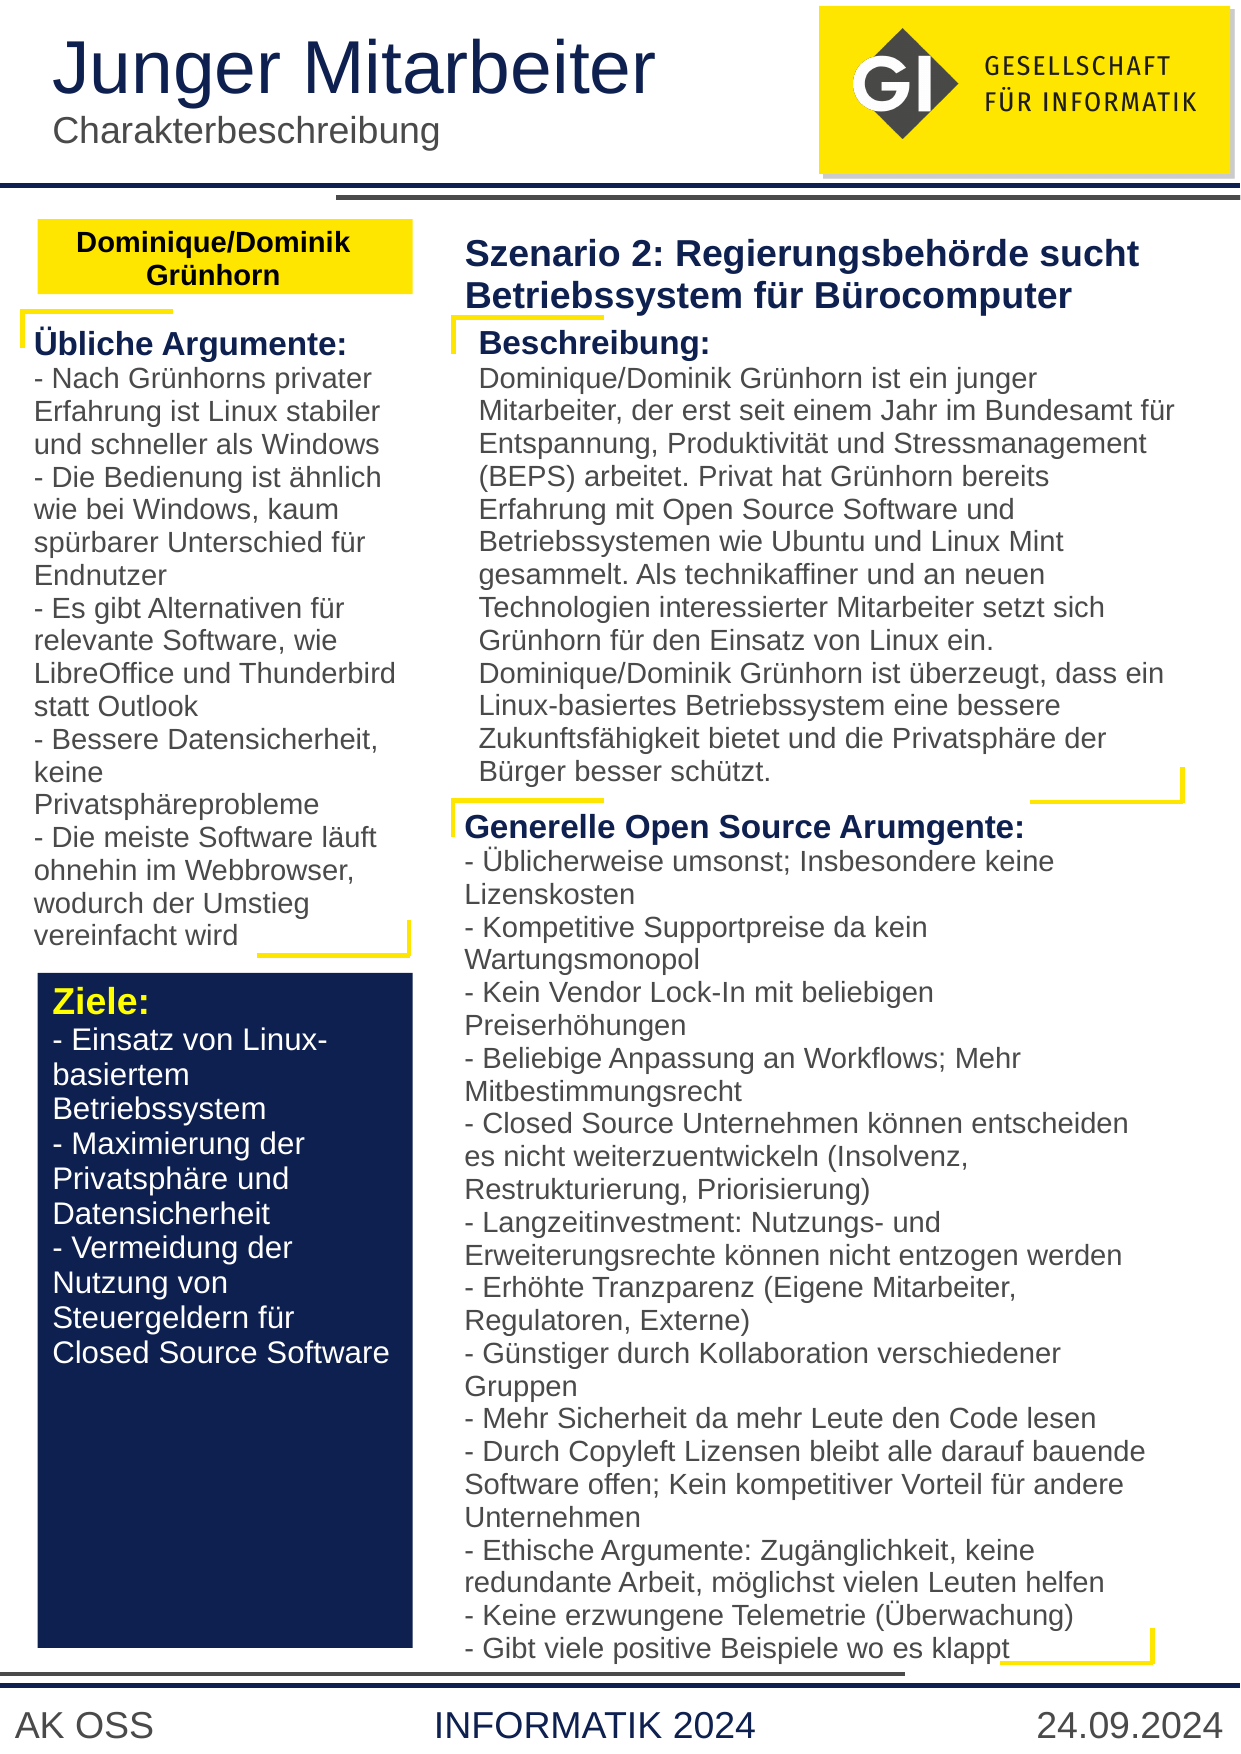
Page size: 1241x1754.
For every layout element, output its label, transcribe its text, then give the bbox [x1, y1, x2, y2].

text_box Übliche Argumente: - Nach Grünhorns privater Erfahrung ist Linux stabiler und schneller als Windows - Die Bedienung ist ähnlich wie bei Windows, kaum spürbarer Unterschied für Endnutzer - Es gibt Alternativen für relevante Software, wie LibreOffice und Thunderbird statt Outlook - Bessere Datensicherheit, keine Privatsphäreprobleme - Die meiste Software läuft ohnehin im Webbrowser, wodurch der Umstieg vereinfacht wird [18, 317, 413, 960]
text_box Beschreibung: Dominique/Dominik Grünhorn ist ein junger Mitarbeiter, der erst seit einem Jahr im Bundesamt für Entspannung, Produktivität und Stressmanagement (BEPS) arbeitet. Privat hat Grünhorn bereits Erfahrung mit Open Source Software und Betriebssystemen wie Ubuntu und Linux Mint gesammelt. Als technikaffiner und an neuen Technologien interessierter Mitarbeiter setzt sich Grünhorn für den Einsatz von Linux ein. Dominique/Dominik Grünhorn ist überzeugt, dass ein Linux-basiertes Betriebssystem eine bessere Zukunftsfähigkeit bietet und die Privatsphäre der Bürger besser schützt. [463, 317, 1195, 861]
text_box Dominique/Dominik Grünhorn [37, 218, 488, 318]
text_box Generelle Open Source Arumgente: - Üblicherweise umsonst; Insbesondere keine Lizenskosten - Kompetitive Supportpreise da kein Wartungsmonopol - Kein Vendor Lock-In mit beliebigen Preiserhöhungen - Beliebige Anpassung an Workflows; Mehr Mitbestimmungsrecht - Closed Source Unternehmen können entscheiden es nicht weiterzuentwickeln (Insolvenz, Restrukturierung, Priorisierung) - Langzeitinvestment: Nutzungs- und Erweiterungsrechte können nicht entzogen werden - Erhöhte Tranzparenz (Eigene Mitarbeiter, Regulatoren, Externe) - Günstiger durch Kollaboration verschiedener Gruppen - Mehr Sicherheit da mehr Leute den Code lesen - Durch Copyleft Lizensen bleibt alle darauf bauende Software offen; Kein kompetitiver Vorteil für andere Unternehmen - Ethische Argumente: Zugänglichkeit, keine redundante Arbeit, möglichst vielen Leuten helfen - Keine erzwungene Telemetrie (Überwachung) - Gibt viele positive Beispiele wo es klappt [449, 800, 1163, 1673]
text_box AK OSS [0, 1697, 170, 1754]
text_box Junger Mitarbeiter Charakterbeschreibung [37, 18, 826, 225]
picture [853, 28, 1196, 139]
text_box Ziele: - Einsatz von Linux-basiertem Betriebssystem - Maximierung der Privatsphäre und Datensicherheit - Vermeidung der Nutzung von Steuergeldern für Closed Source Software [37, 972, 413, 1648]
text_box INFORMATIK 2024 [419, 1697, 772, 1754]
text_box Szenario 2: Regierungsbehörde sucht Betriebssystem für Bürocomputer [450, 225, 1241, 324]
text_box [819, 5, 1231, 174]
text_box 24.09.2024 [1021, 1697, 1239, 1754]
